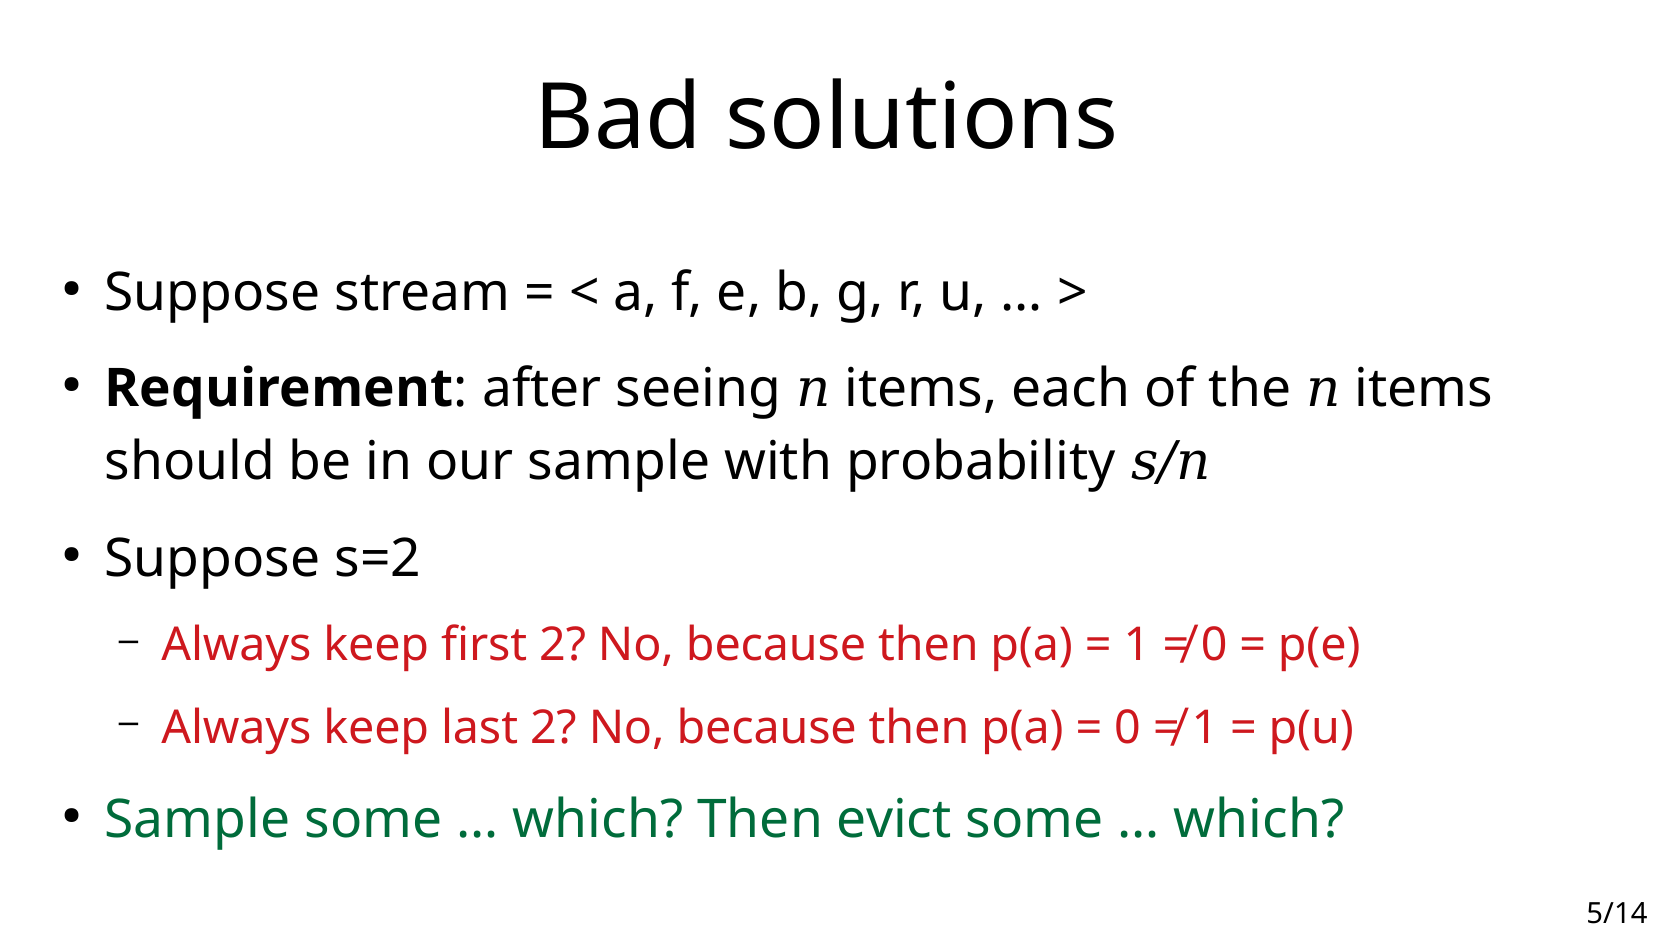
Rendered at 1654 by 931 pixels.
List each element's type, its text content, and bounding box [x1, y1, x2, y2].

list Suppose stream = < a, f, e, b, g, r, u, … > Requirement: after seeing n items, each of the n items should be in our sample with probability s/n Suppose s=2 Always keep first 2? No, because then p(a) = 1 ≠ 0 = p(e) Always keep last 2? No, because then p(a) = 0 ≠ 1 = p(u) Sample some … which? Then evict some … which? [47, 253, 1608, 864]
title Bad solutions [82, 1, 1571, 226]
